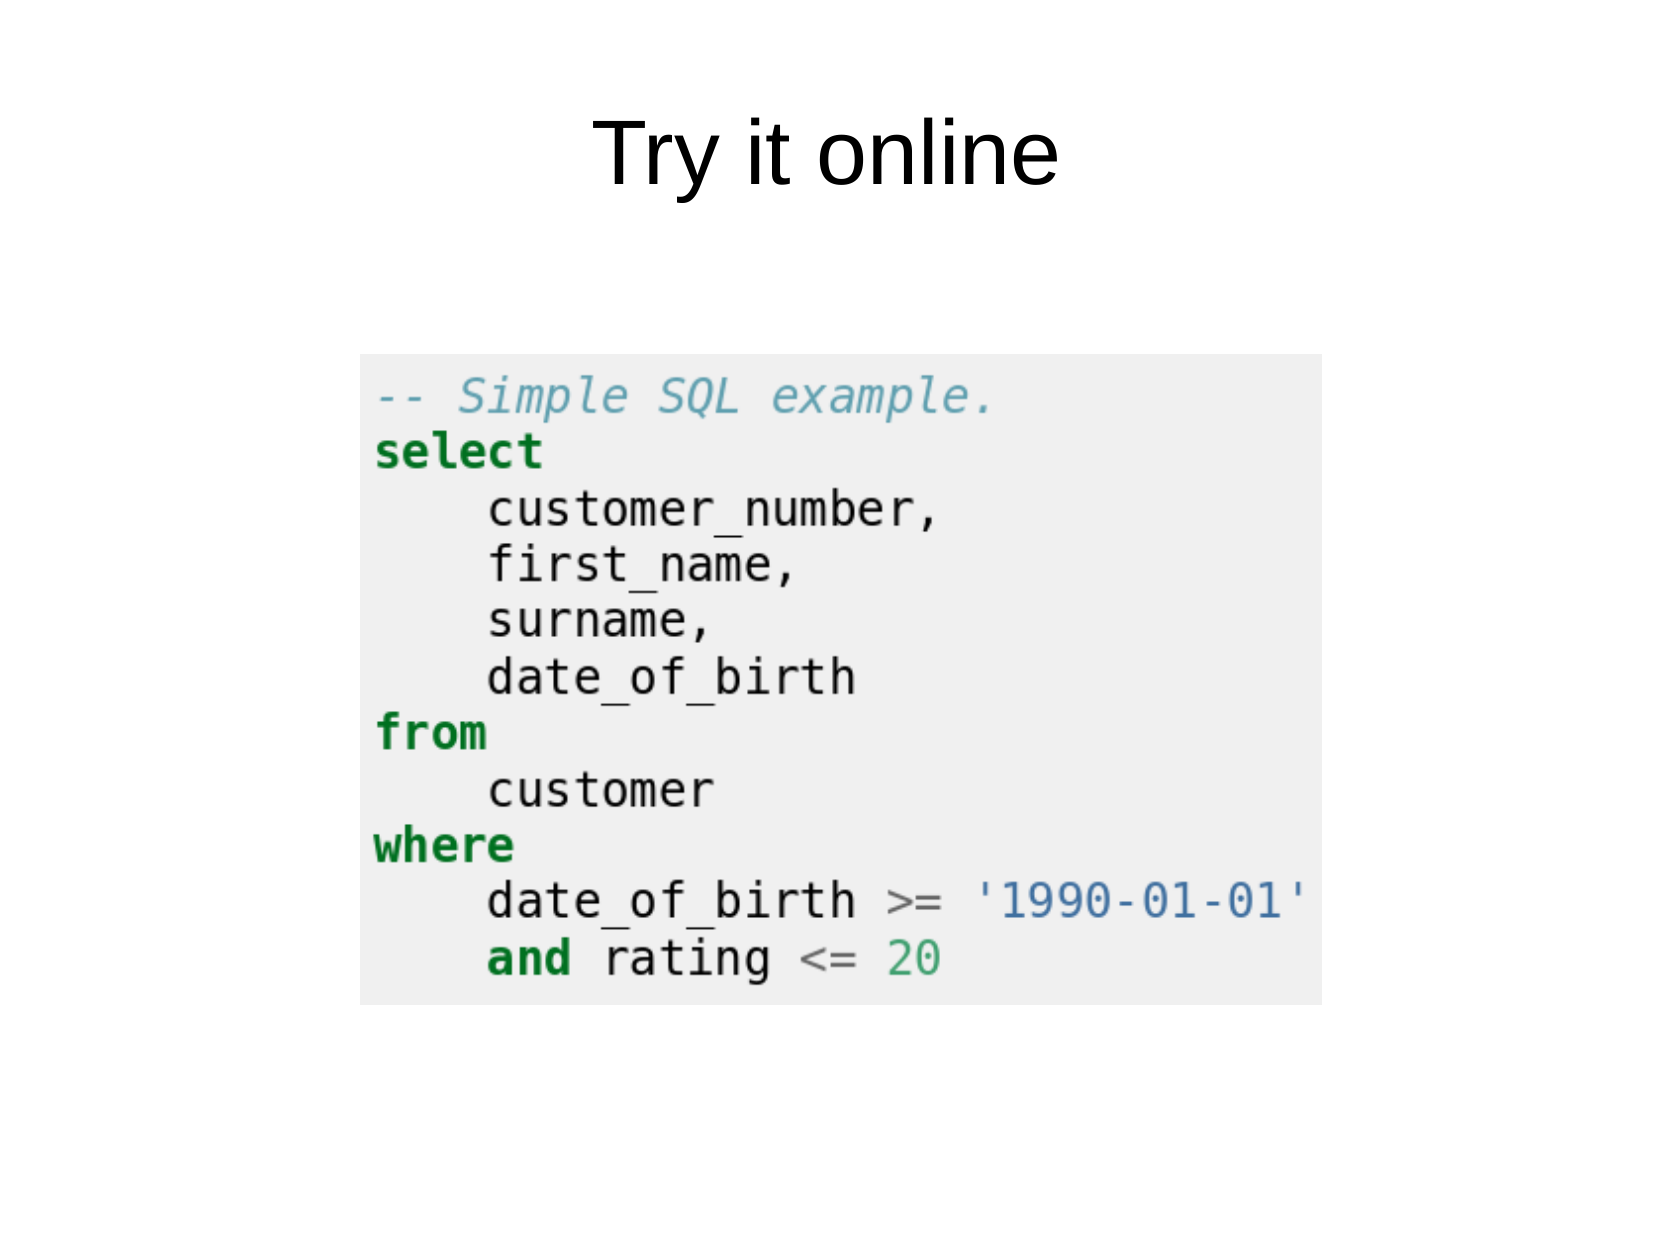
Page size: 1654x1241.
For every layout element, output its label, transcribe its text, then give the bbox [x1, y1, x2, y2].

picture [360, 354, 1322, 1006]
title Try it online [82, 49, 1571, 257]
